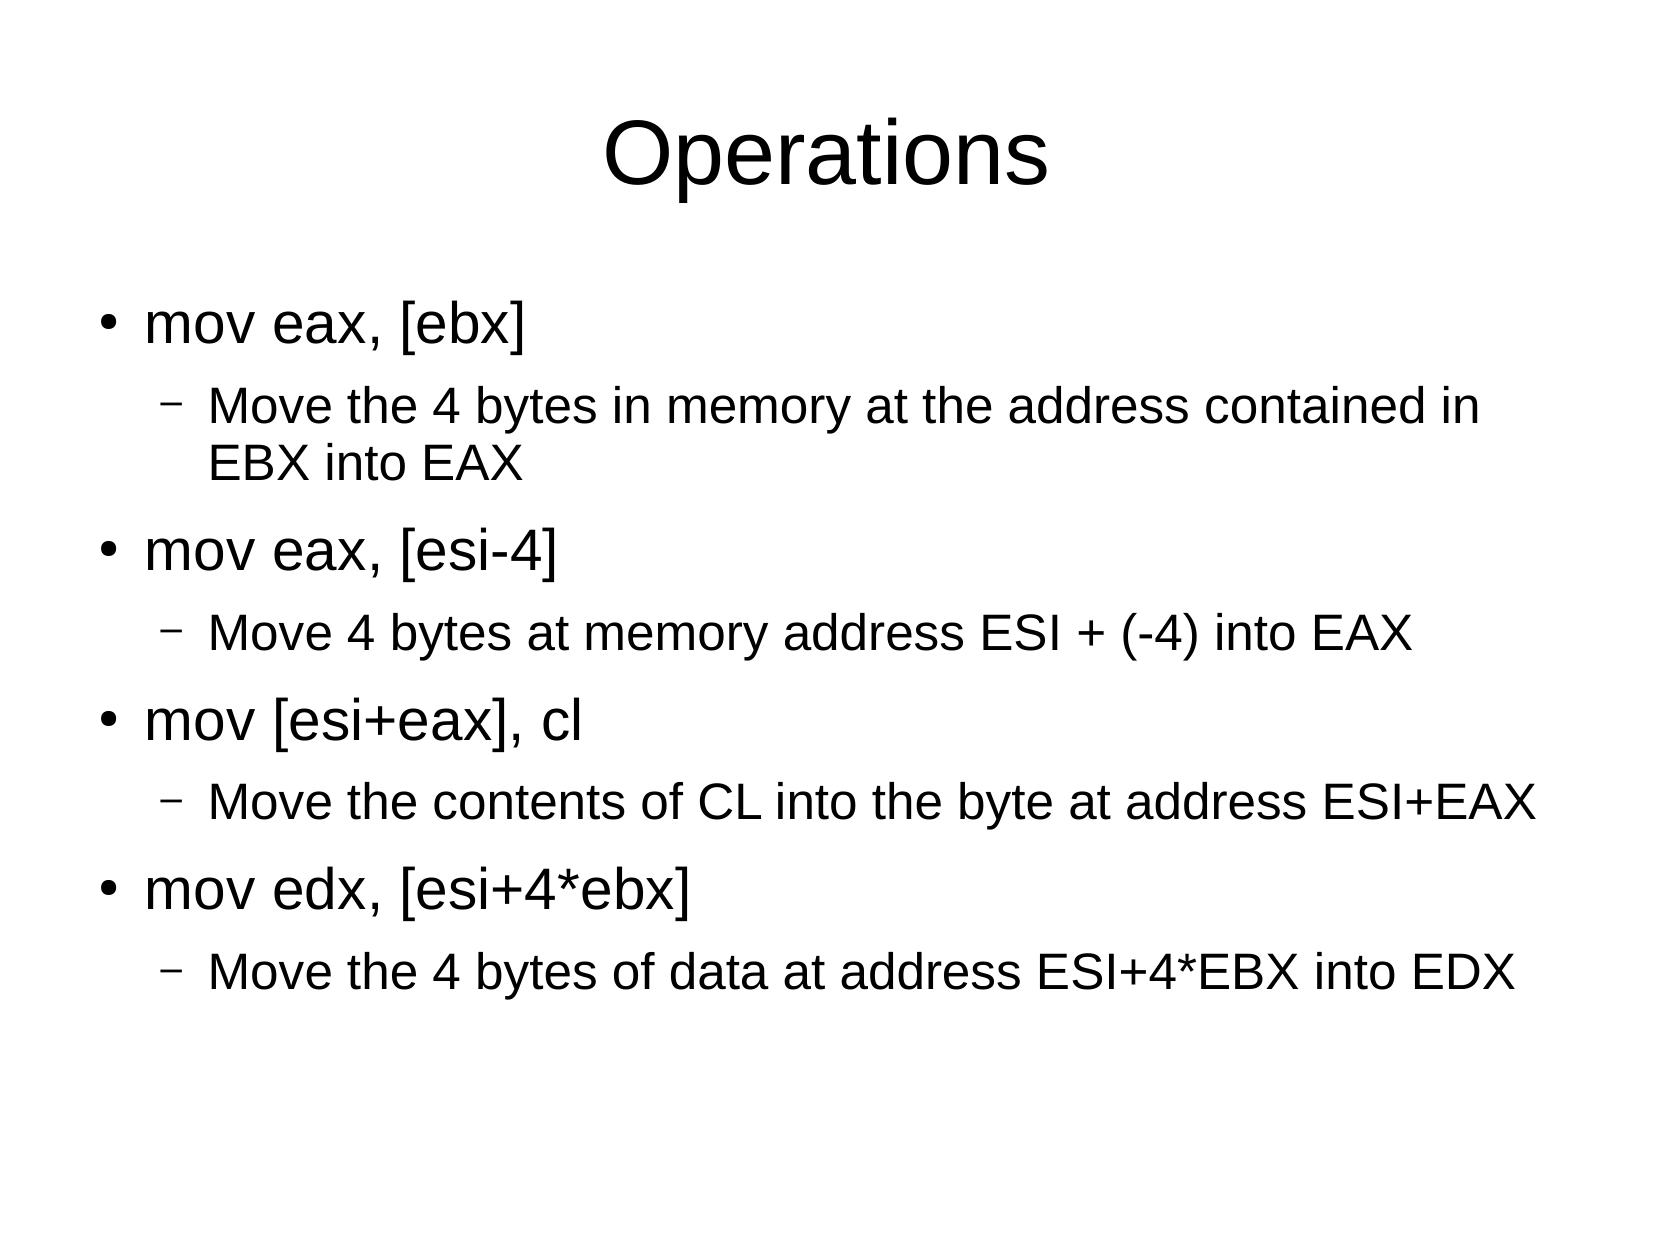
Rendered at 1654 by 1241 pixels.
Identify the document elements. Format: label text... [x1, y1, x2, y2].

list mov eax, [ebx] Move the 4 bytes in memory at the address contained in EBX into EAX mov eax, [esi-4] Move 4 bytes at memory address ESI + (-4) into EAX mov [esi+eax], cl Move the contents of CL into the byte at address ESI+EAX mov edx, [esi+4*ebx] Move the 4 bytes of data at address ESI+4*EBX into EDX [82, 290, 1571, 1010]
title Operations [82, 49, 1571, 257]
